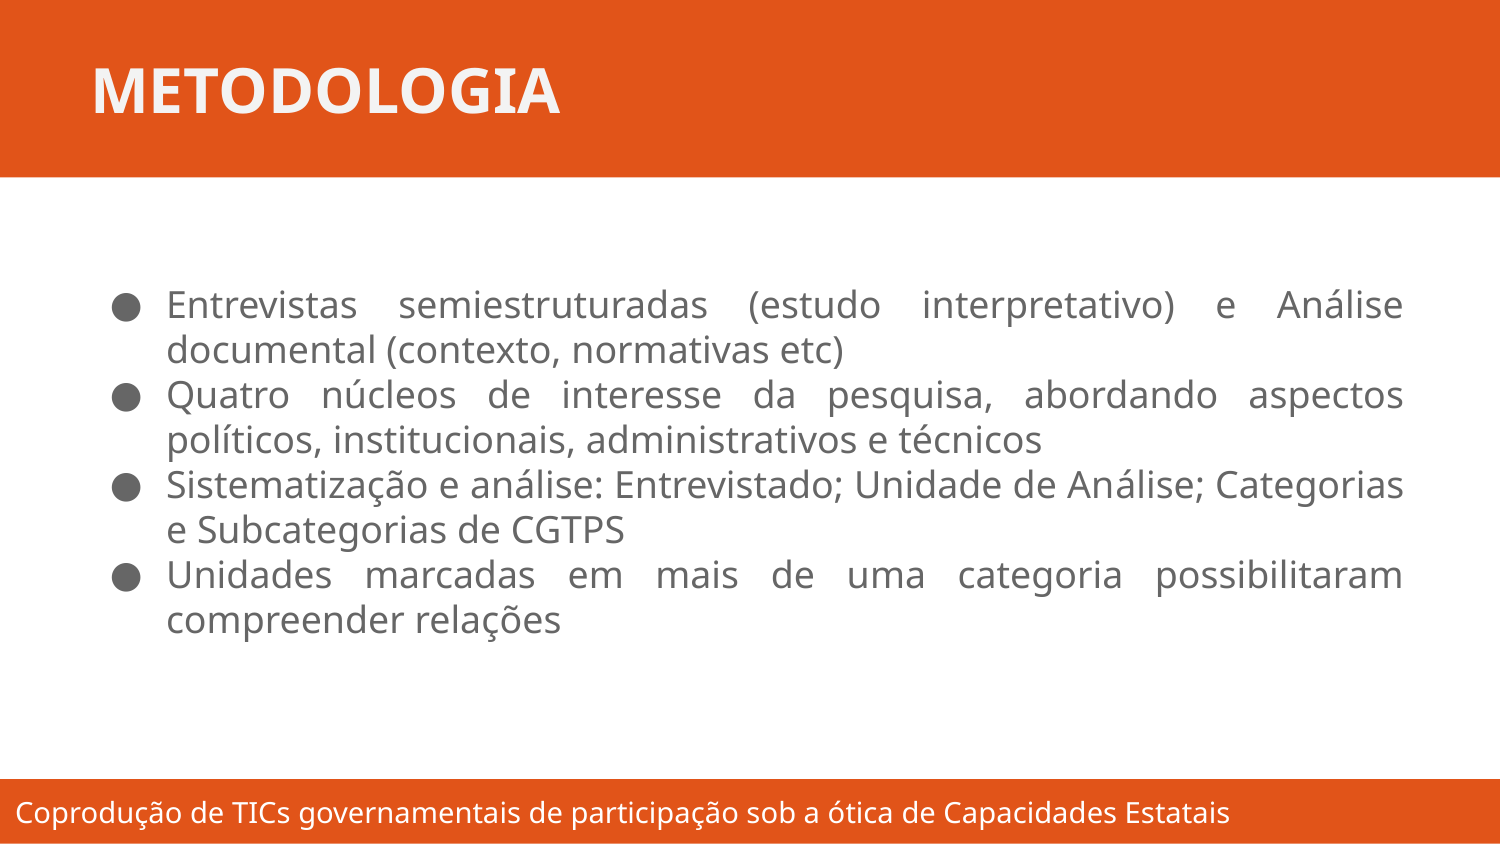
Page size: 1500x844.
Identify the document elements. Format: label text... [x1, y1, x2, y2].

list Entrevistas semiestruturadas (estudo interpretativo) e Análise documental (contexto, normativas etc) Quatro núcleos de interesse da pesquisa, abordando aspectos políticos, institucionais, administrativos e técnicos Sistematização e análise: Entrevistado; Unidade de Análise; Categorias e Subcategorias de CGTPS Unidades marcadas em mais de uma categoria possibilitaram compreender relações [76, 215, 1420, 630]
text_box METODOLOGIA [0, 0, 1500, 178]
text_box Coprodução de TICs governamentais de participação sob a ótica de Capacidades Estatais [0, 779, 1500, 844]
